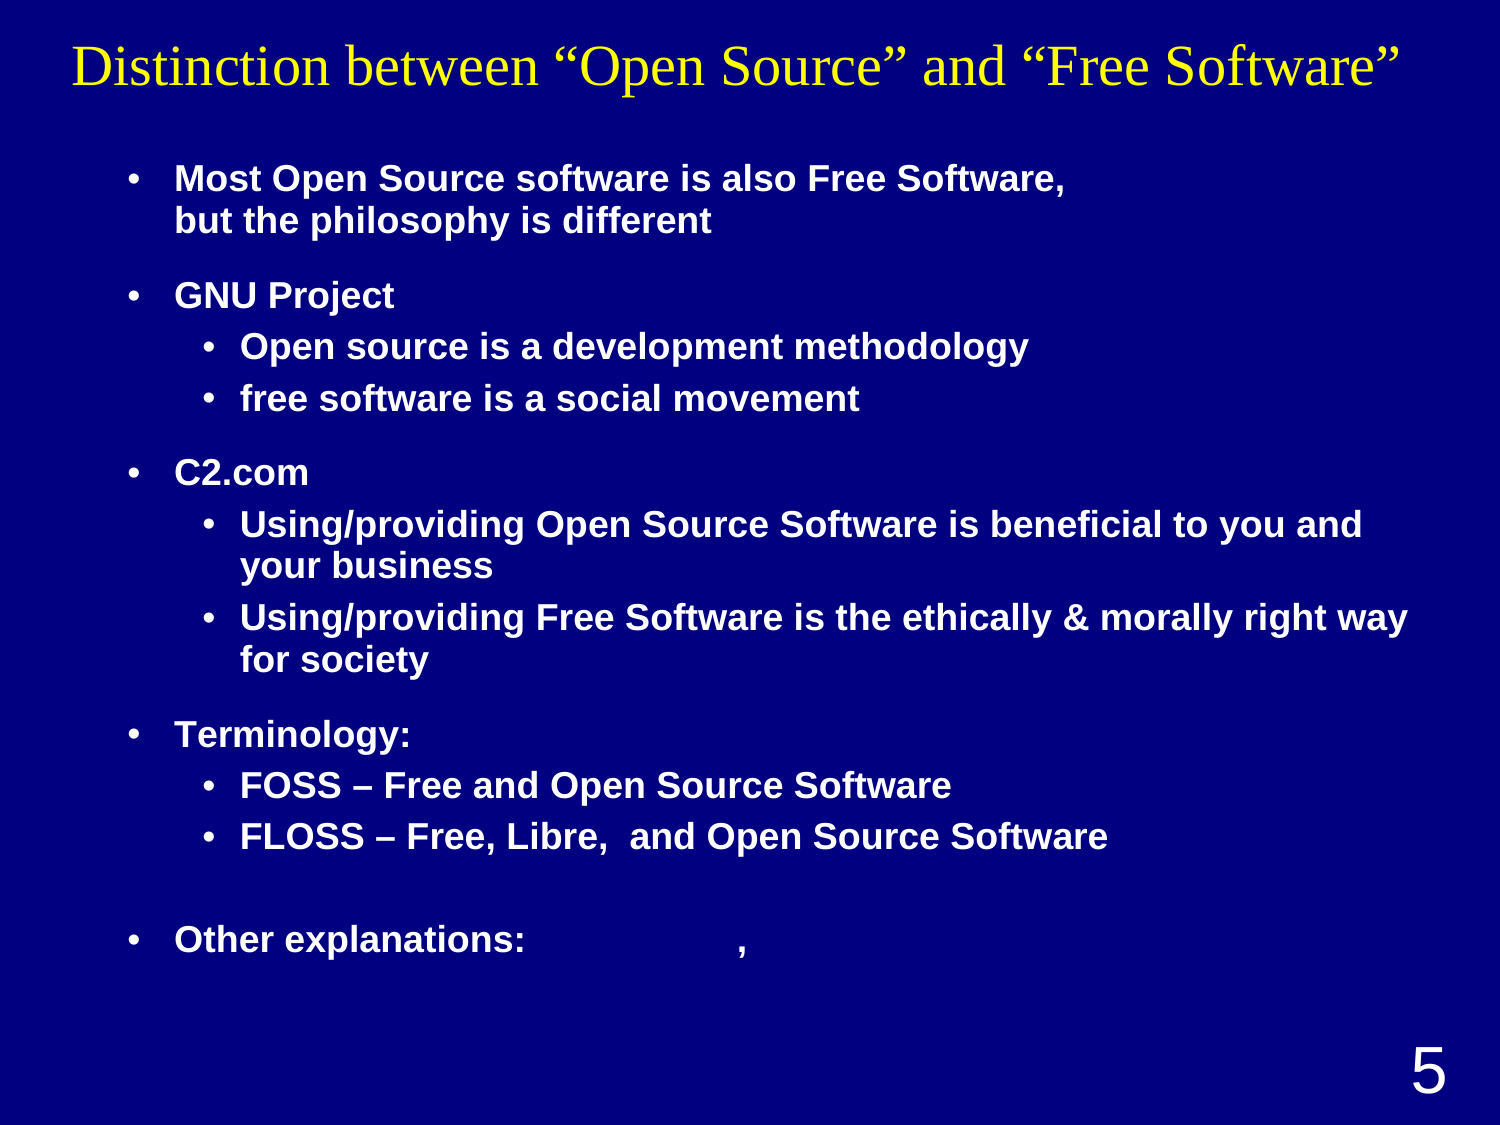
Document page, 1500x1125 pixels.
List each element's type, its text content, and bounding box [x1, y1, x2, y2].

list Most Open Source software is also Free Software, but the philosophy is different GNU Project explanation Open source is a development methodology free software is a social movement C2.com explanation Using/providing Open Source Software is beneficial to you and your business Using/providing Free Software is the ethically & morally right way for society Terminology: FOSS – Free and Open Source Software FLOSS – Free, Libre, and Open Source Software Other explanations: AskUbuntu, Wikipedia [37, 149, 1463, 1125]
title Distinction between “Open Source” and “Free Software” [62, 0, 1426, 132]
